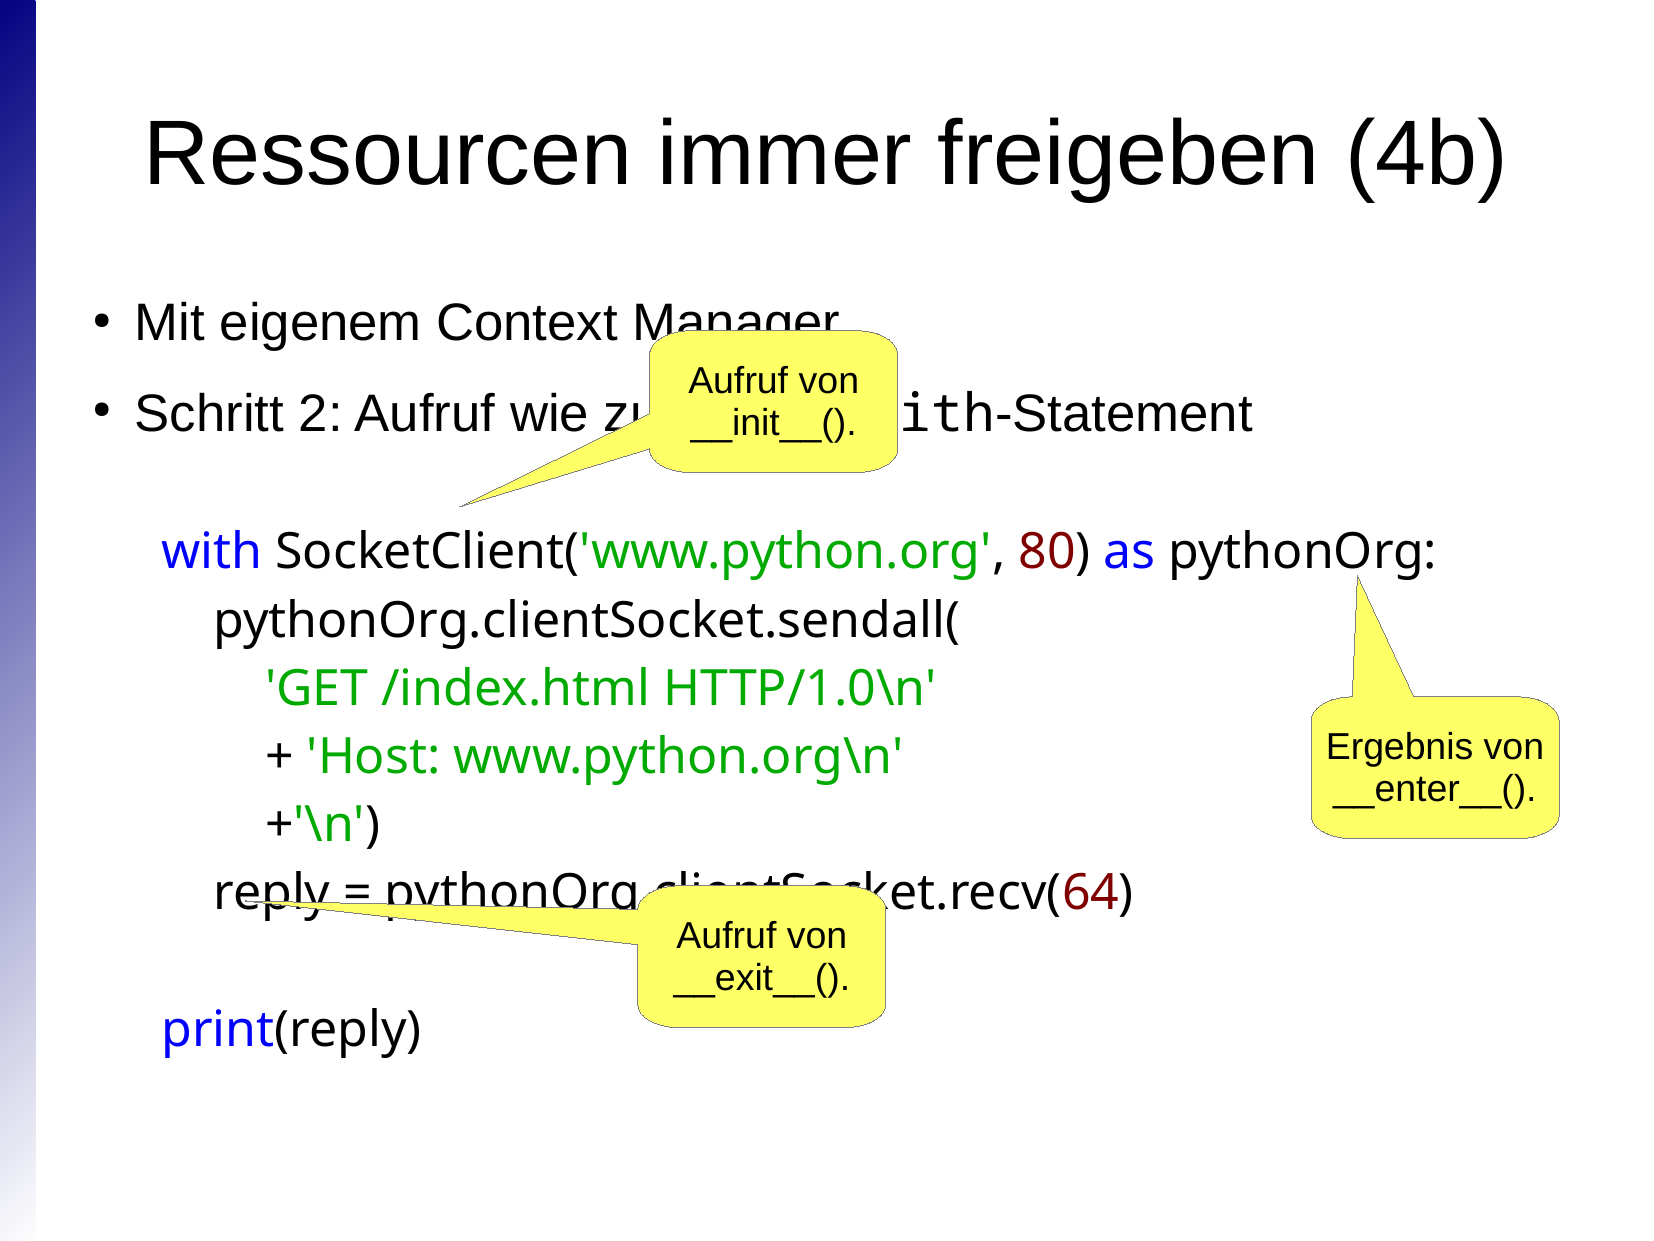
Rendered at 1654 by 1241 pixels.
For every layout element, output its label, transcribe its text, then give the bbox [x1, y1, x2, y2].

text_box Aufruf von __init__(). [459, 330, 898, 507]
title Ressourcen immer freigeben (4b) [82, 49, 1571, 257]
text_box Aufruf von __exit__(). [245, 885, 886, 1028]
list Mit eigenem Context Manager Schritt 2: Aufruf wie zuvor über with-Statement [78, 292, 1567, 449]
text_box Ergebnis von __enter__(). [1311, 575, 1560, 839]
text_box with SocketClient('www.python.org', 80) as pythonOrg: pythonOrg.clientSocket.sendall( 'GET /index.html HTTP/1.0\n' + 'Host: www.python.org\n' +'\n') reply = pythonOrg.clientSocket.recv(64) print(reply) [94, 507, 1548, 1050]
